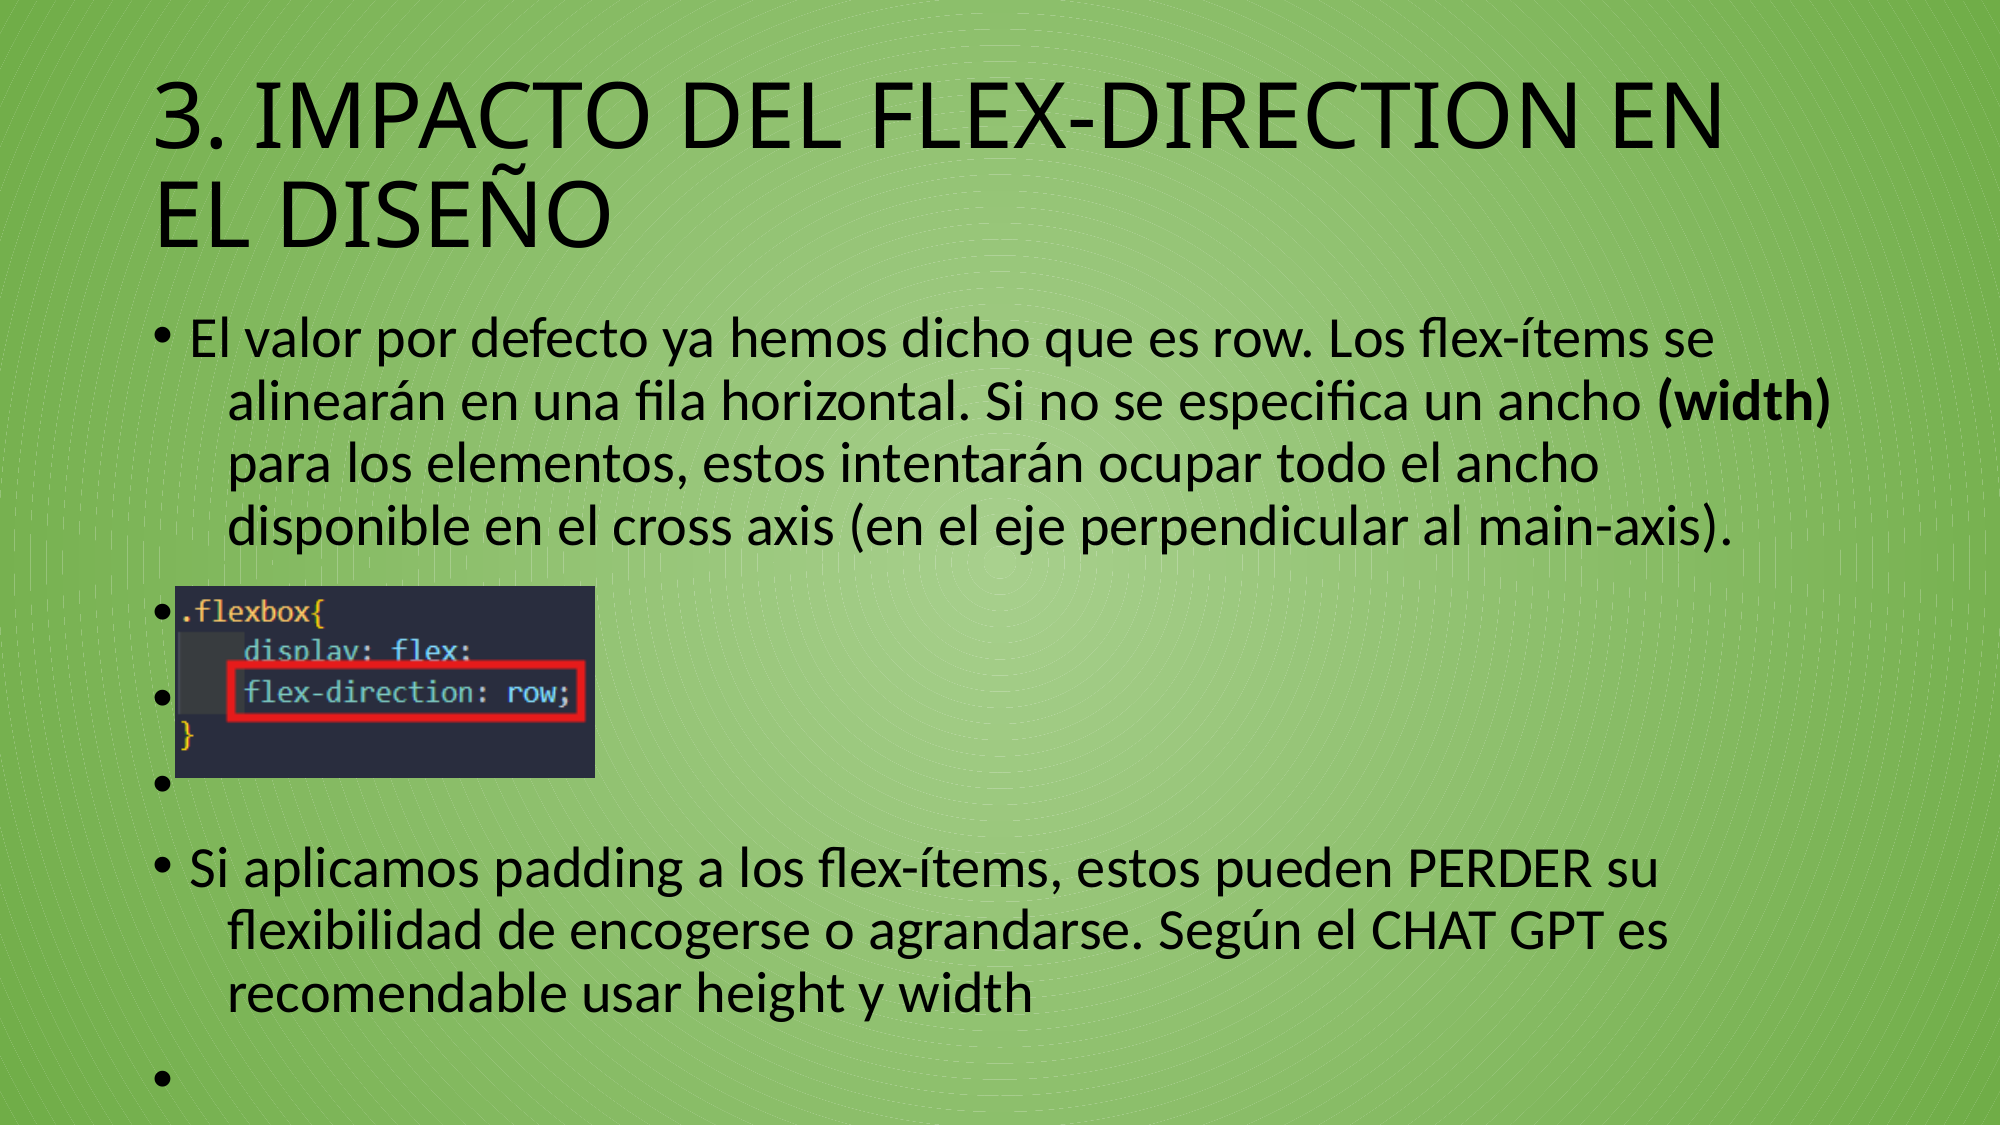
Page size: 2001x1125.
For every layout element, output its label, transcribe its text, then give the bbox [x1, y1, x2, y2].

picture [175, 586, 595, 778]
title 3. IMPACTO DEL FLEX-DIRECTION EN EL DISEÑO [137, 59, 1863, 278]
list El valor por defecto ya hemos dicho que es row. Los flex-ítems se alinearán en una fila horizontal. Si no se especifica un ancho (width) para los elementos, estos intentarán ocupar todo el ancho disponible en el cross axis (en el eje perpendicular al main-axis). Si aplicamos padding a los flex-ítems, estos pueden PERDER su flexibilidad de encogerse o agrandarse. Según el CHAT GPT es recomendable usar height y width [137, 299, 1863, 1125]
